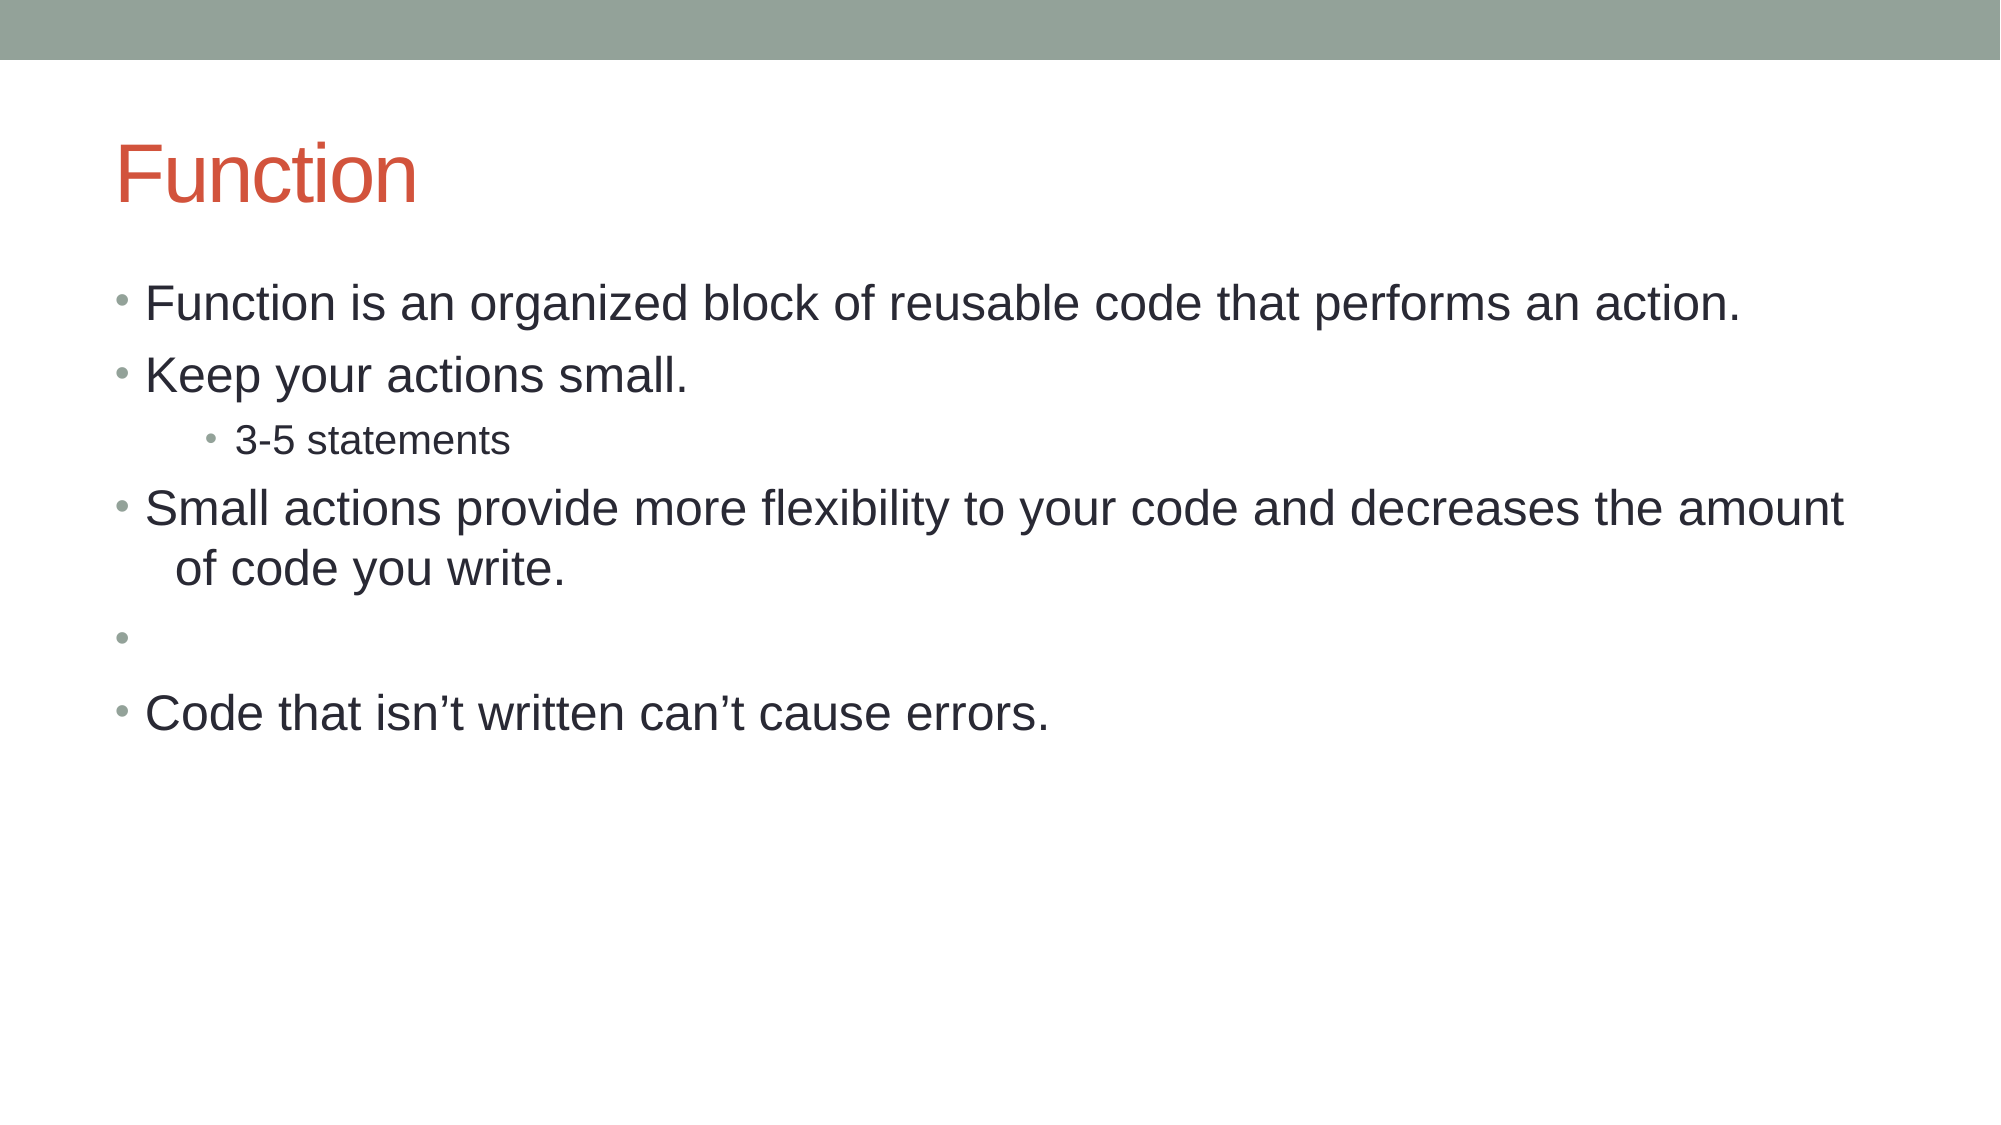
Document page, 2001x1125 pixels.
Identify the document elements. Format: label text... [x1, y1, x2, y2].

list Function is an organized block of reusable code that performs an action. Keep your actions small. 3-5 statements Small actions provide more flexibility to your code and decreases the amount of code you write. Code that isn’t written can’t cause errors. [99, 262, 1900, 1063]
title Function [99, 87, 1900, 251]
